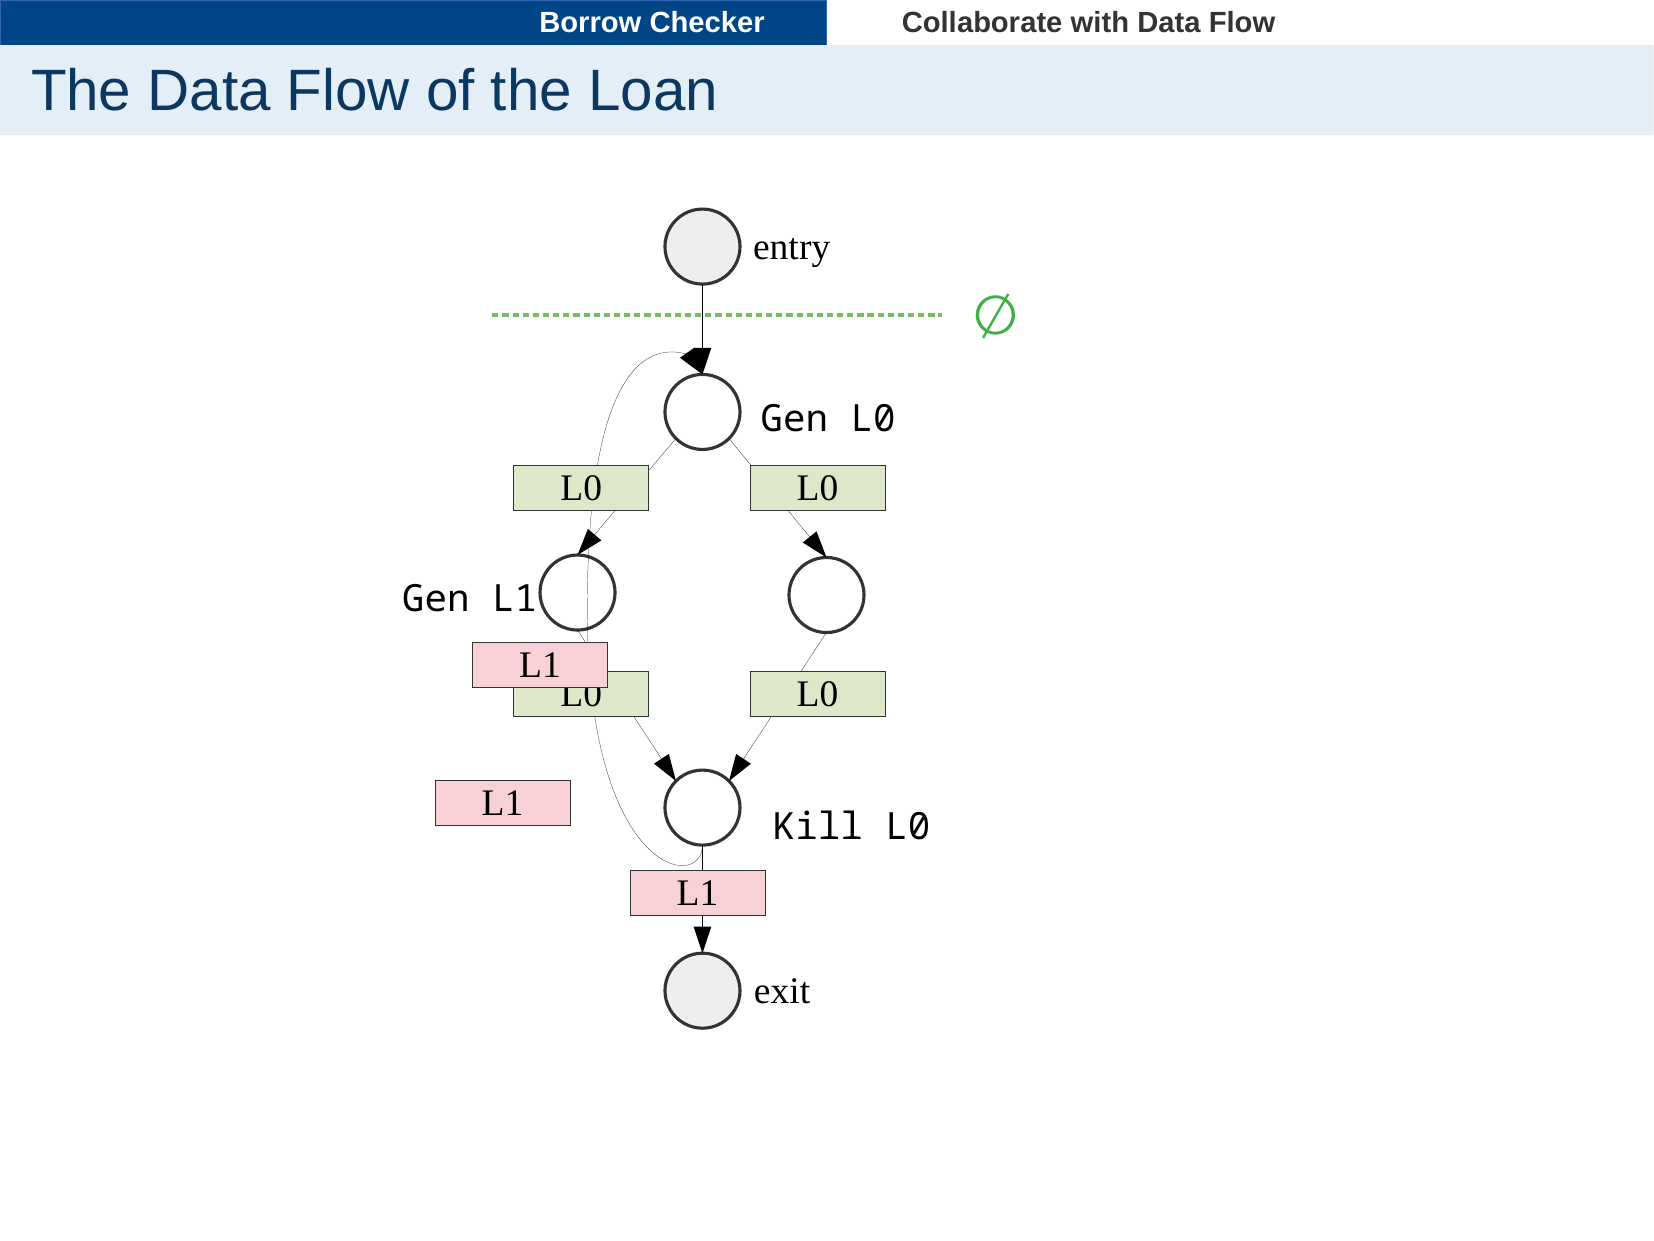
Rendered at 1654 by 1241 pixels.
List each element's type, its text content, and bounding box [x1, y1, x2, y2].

text_box [788, 557, 865, 633]
text_box [587, 556, 602, 564]
text_box The Data Flow of the Loan [0, 45, 1654, 136]
text_box Kill L0 [758, 791, 979, 851]
text_box [555, 623, 585, 631]
title Collaborate with Data Flow [826, 0, 1654, 45]
text_box [608, 570, 616, 615]
text_box exit [664, 953, 741, 1029]
text_box L1 [630, 870, 766, 916]
text_box Gen L1 [387, 564, 608, 623]
text_box L0 [750, 671, 886, 717]
title Borrow Checker [0, 0, 766, 45]
text_box L0 [513, 671, 649, 717]
text_box L1 [472, 642, 608, 688]
text_box [664, 374, 741, 450]
text_box L1 [435, 780, 571, 826]
text_box entry [664, 209, 741, 285]
text_box L0 [588, 688, 597, 705]
text_box [664, 770, 741, 846]
text_box [586, 623, 600, 629]
text_box L0 [750, 465, 886, 511]
text_box [553, 555, 586, 564]
text_box Gen L0 [745, 384, 966, 443]
text_box ∅ [960, 267, 1201, 360]
text_box L0 [513, 465, 649, 511]
